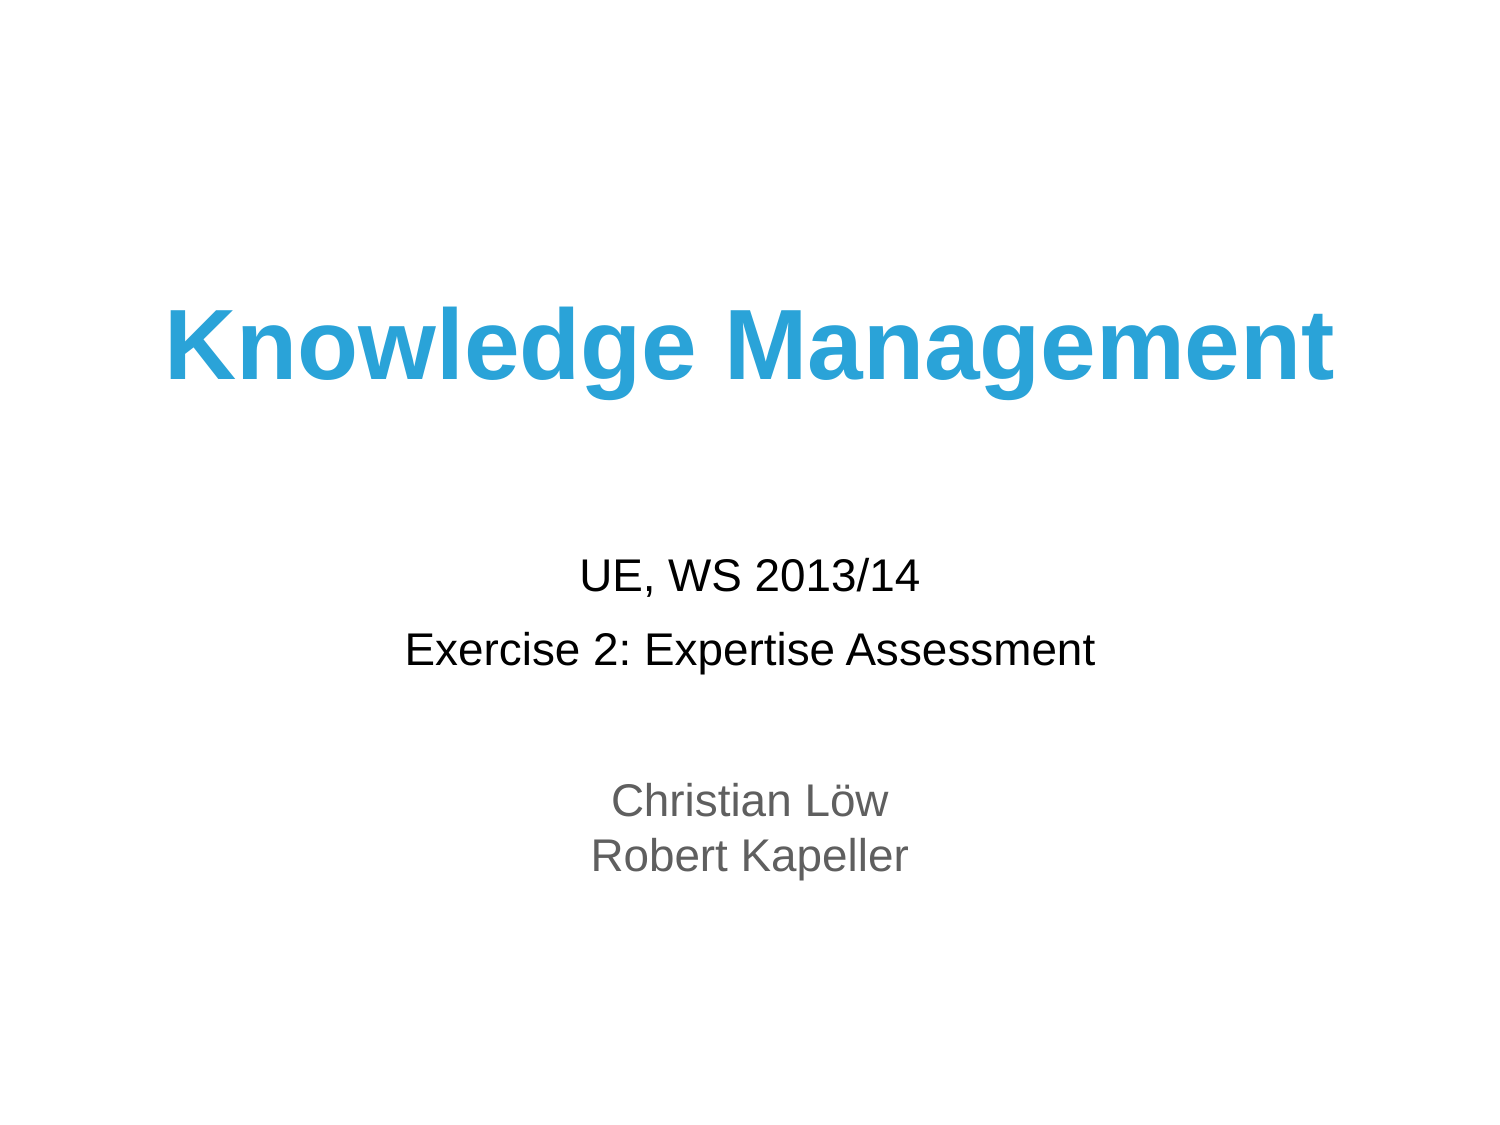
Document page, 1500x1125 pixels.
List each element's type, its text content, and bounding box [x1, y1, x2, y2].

text_box Christian Löw Robert Kapeller [58, 763, 1442, 889]
subtitle UE, WS 2013/14 Exercise 2: Expertise Assessment [58, 491, 1442, 728]
title Knowledge Management [58, 36, 1442, 408]
